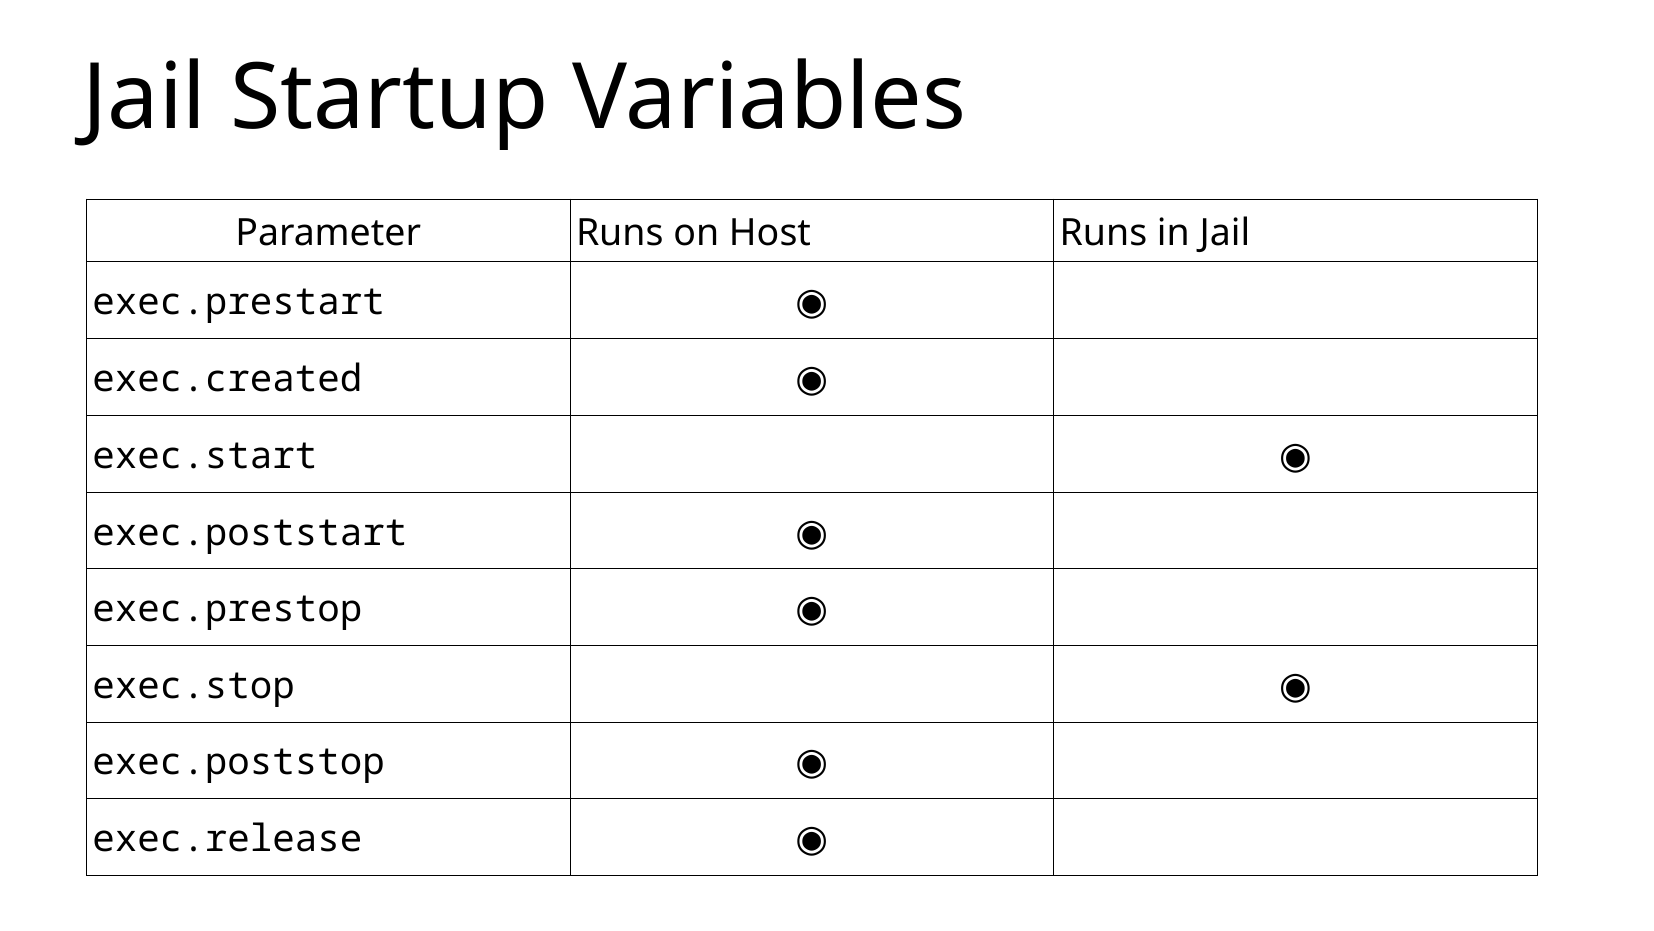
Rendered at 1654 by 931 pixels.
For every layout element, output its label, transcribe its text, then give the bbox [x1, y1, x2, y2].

table_cell [571, 646, 1053, 722]
table_cell exec.created [87, 339, 570, 415]
table_cell ◉ [1054, 646, 1537, 722]
table_cell ◉ [1054, 416, 1537, 492]
table_cell [1054, 262, 1537, 338]
table_cell ◉ [571, 493, 1053, 568]
table_cell exec.release [87, 799, 570, 875]
table_cell [1054, 569, 1537, 645]
table_cell exec.prestop [87, 569, 570, 645]
table_header Parameter [87, 200, 570, 261]
table_cell ◉ [571, 339, 1053, 415]
table_cell [1054, 799, 1537, 875]
table_cell exec.poststop [87, 723, 570, 798]
table_cell ◉ [571, 799, 1053, 875]
table_cell ◉ [571, 723, 1053, 798]
table_cell ◉ [571, 262, 1053, 338]
table_header Runs in Jail [1054, 200, 1537, 261]
title Jail Startup Variables [82, 37, 1571, 150]
table_cell exec.stop [87, 646, 570, 722]
table_cell exec.prestart [87, 262, 570, 338]
table_header Runs on Host [571, 200, 1053, 261]
table_cell [1054, 493, 1537, 568]
table_cell [571, 416, 1053, 492]
table_cell exec.start [87, 416, 570, 492]
table_cell exec.poststart [87, 493, 570, 568]
table_cell ◉ [571, 569, 1053, 645]
table_cell [1054, 339, 1537, 415]
table_cell [1054, 723, 1537, 798]
